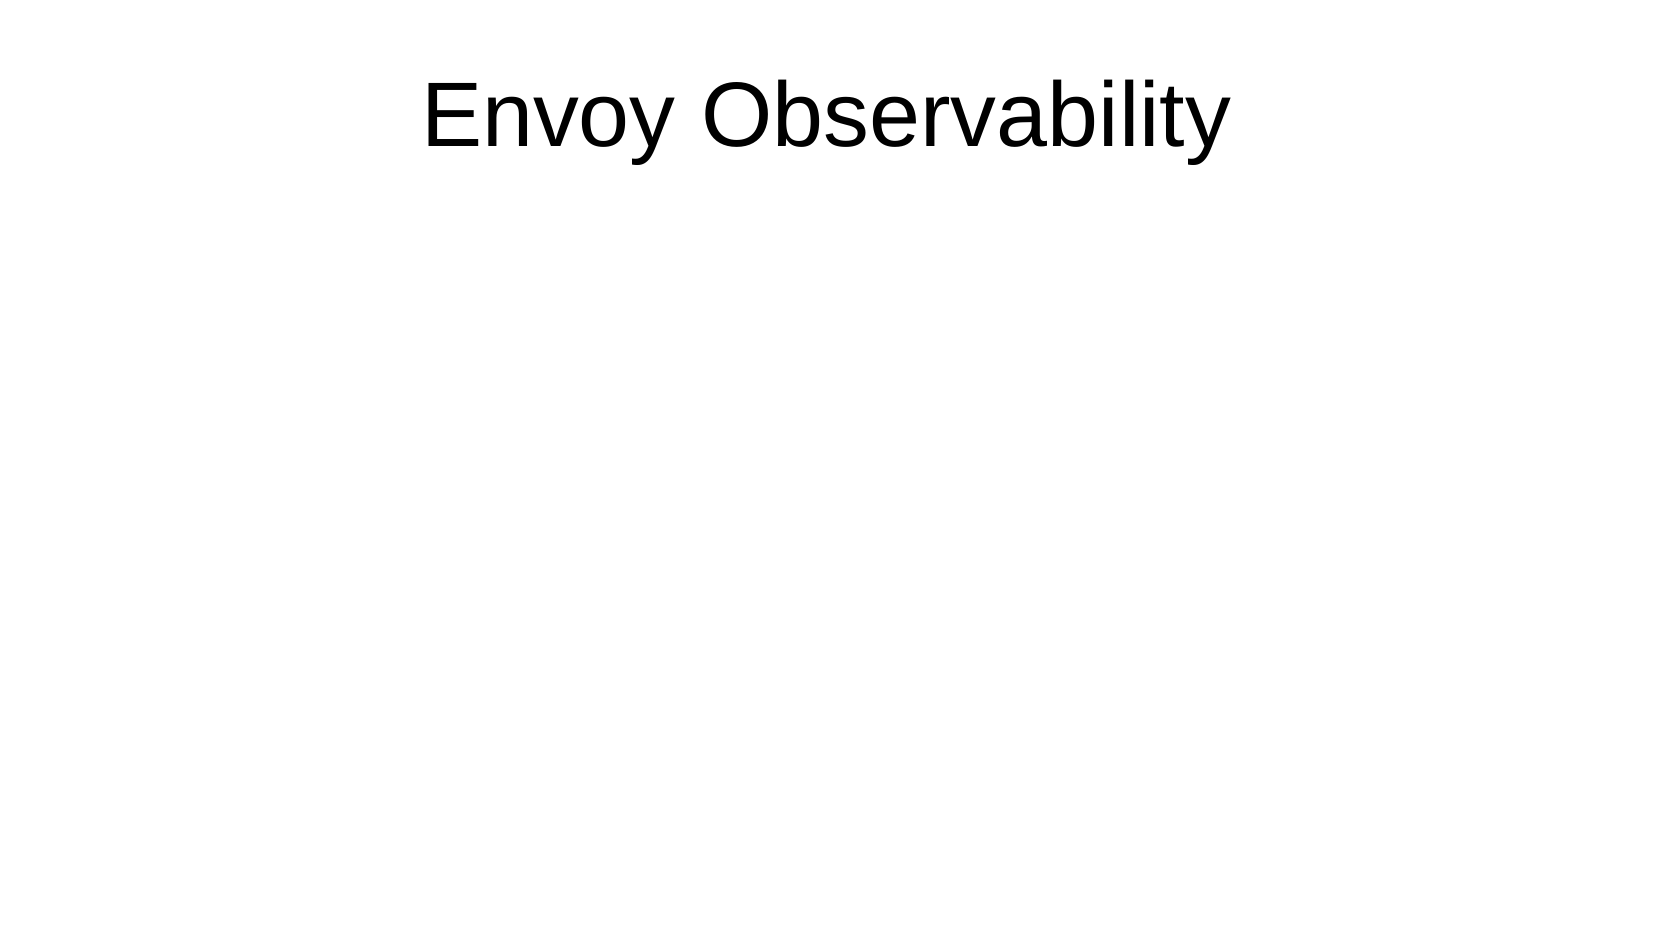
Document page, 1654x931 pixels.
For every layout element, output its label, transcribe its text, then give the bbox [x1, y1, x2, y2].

title Envoy Observability [82, 37, 1571, 193]
